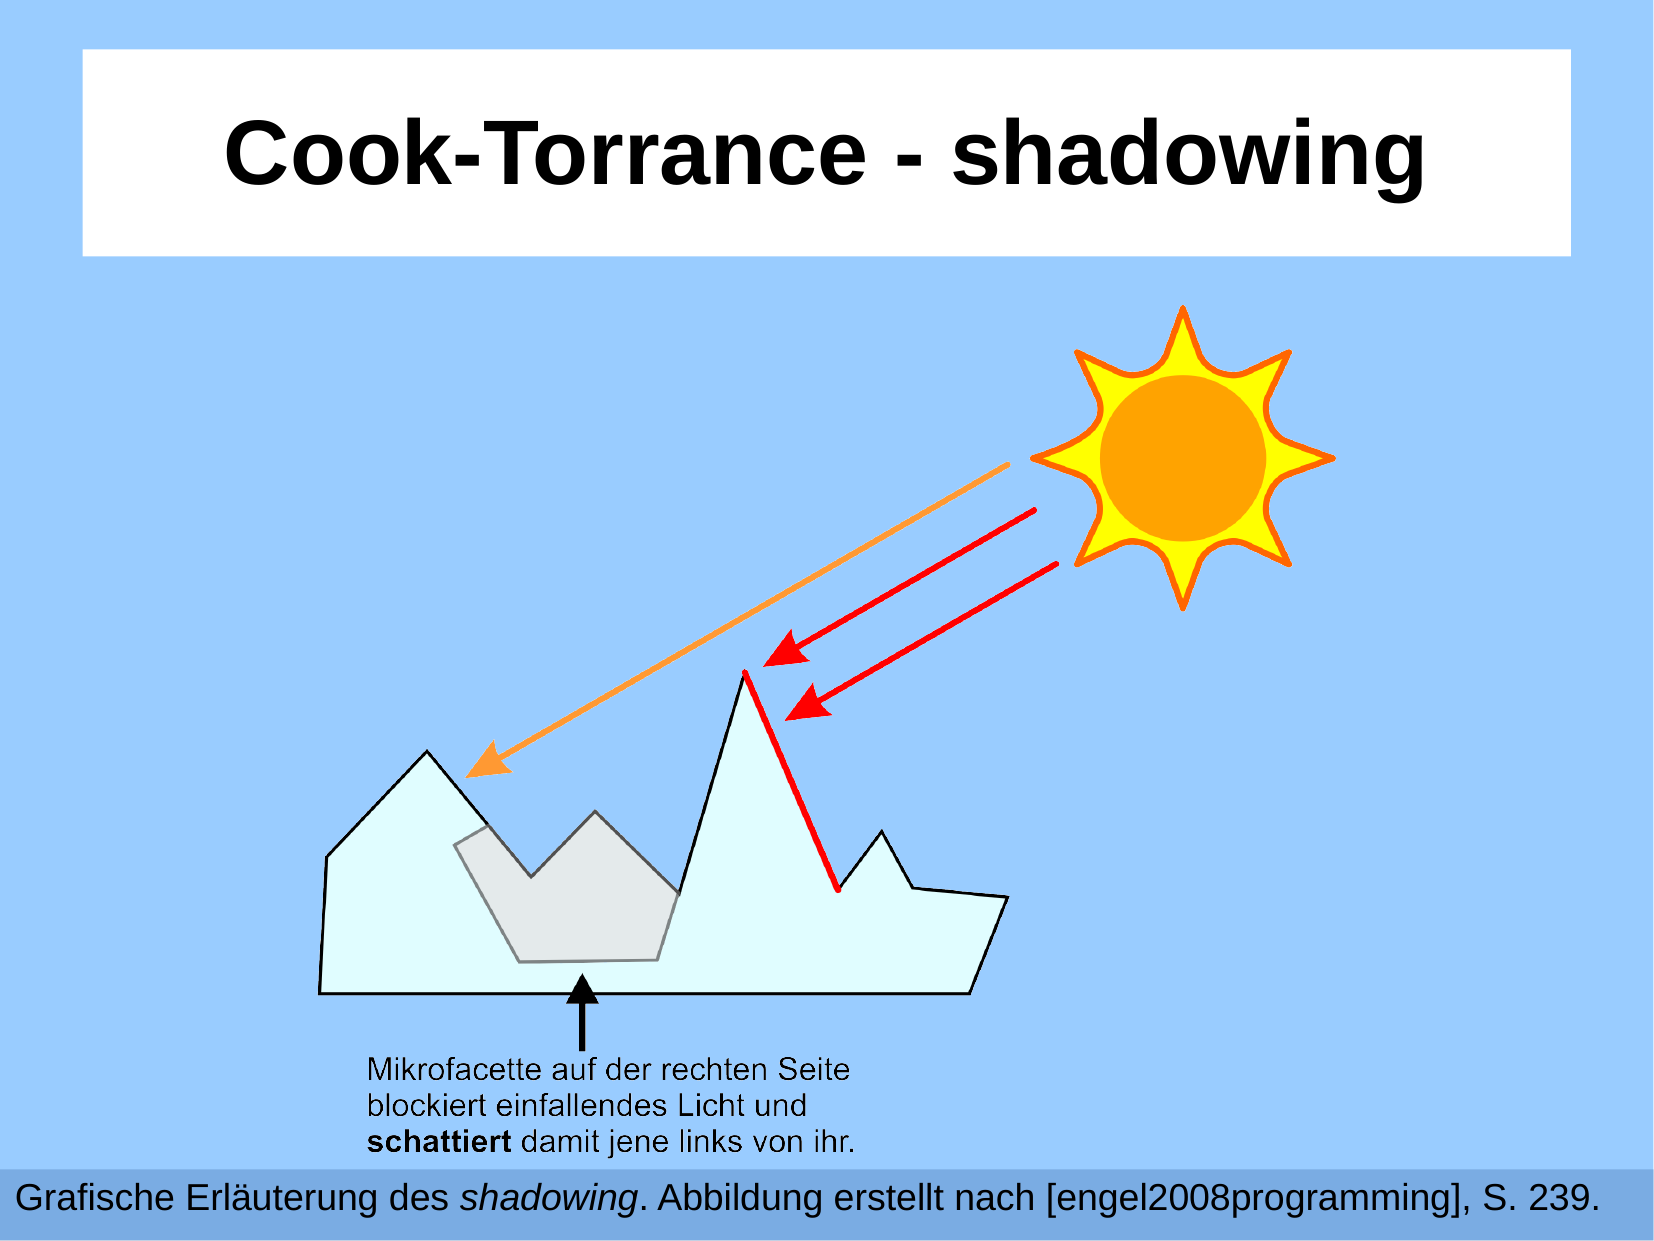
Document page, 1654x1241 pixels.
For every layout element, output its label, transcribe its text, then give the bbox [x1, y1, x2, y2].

picture [305, 290, 1349, 1169]
text_box Grafische Erläuterung des shadowing. Abbildung erstellt nach [engel2008programming], S. 239. [0, 1169, 1654, 1241]
title Cook-Torrance - shadowing [82, 49, 1571, 257]
